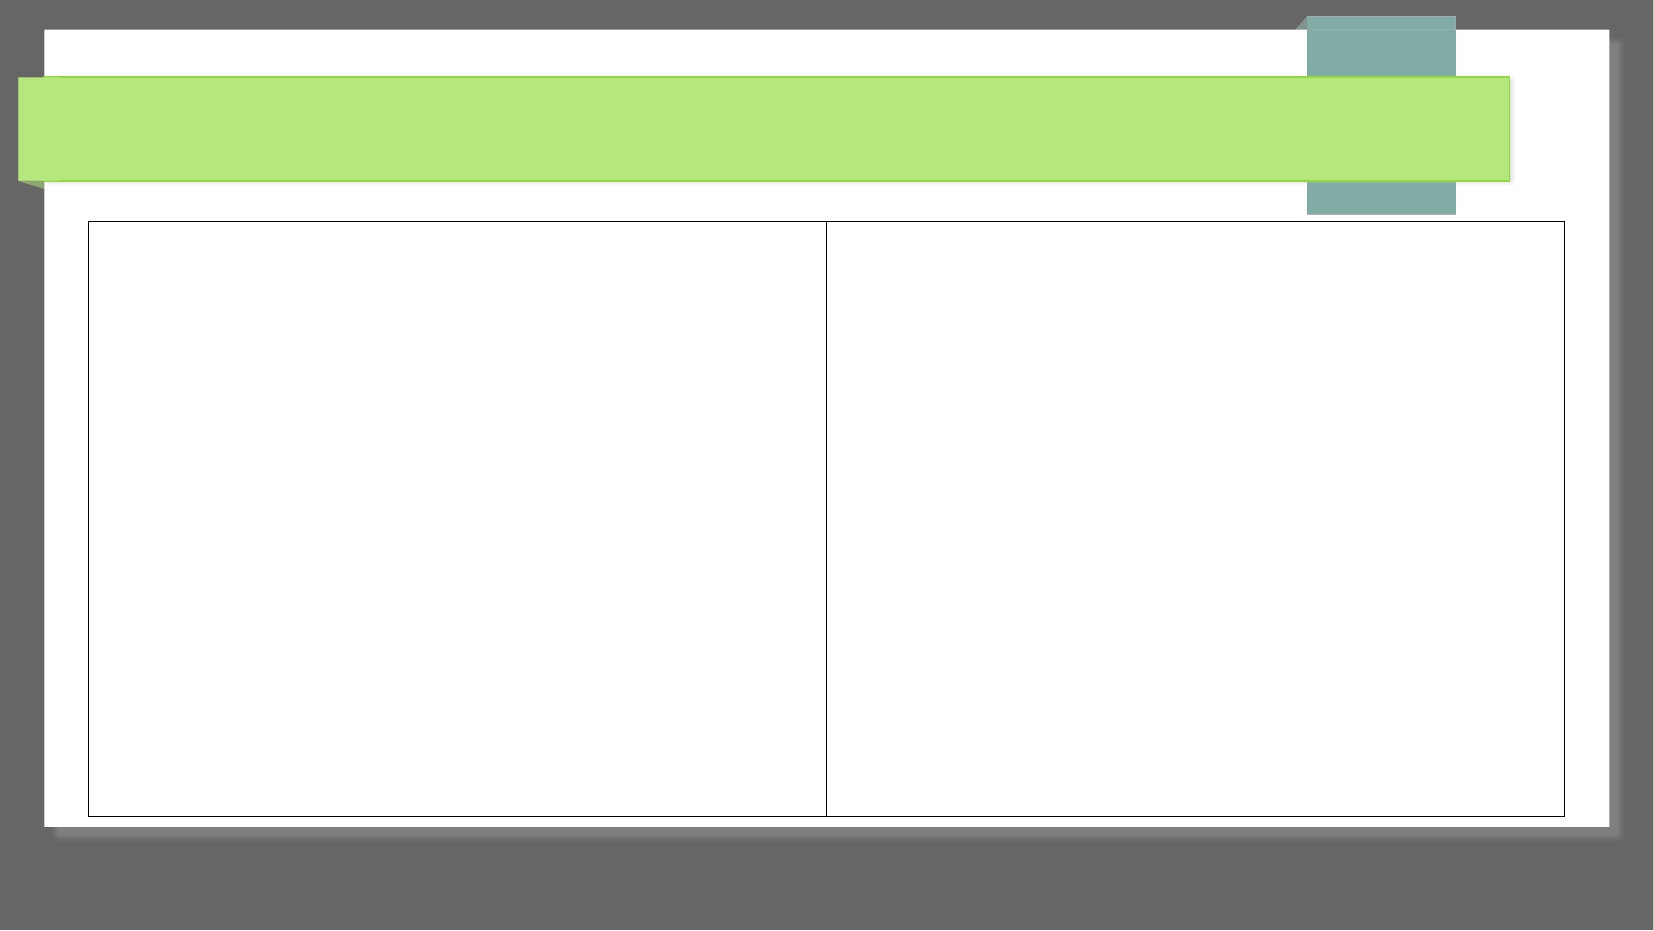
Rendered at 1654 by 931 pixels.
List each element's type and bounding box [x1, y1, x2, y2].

table_header [89, 222, 826, 816]
table_header [827, 222, 1564, 816]
